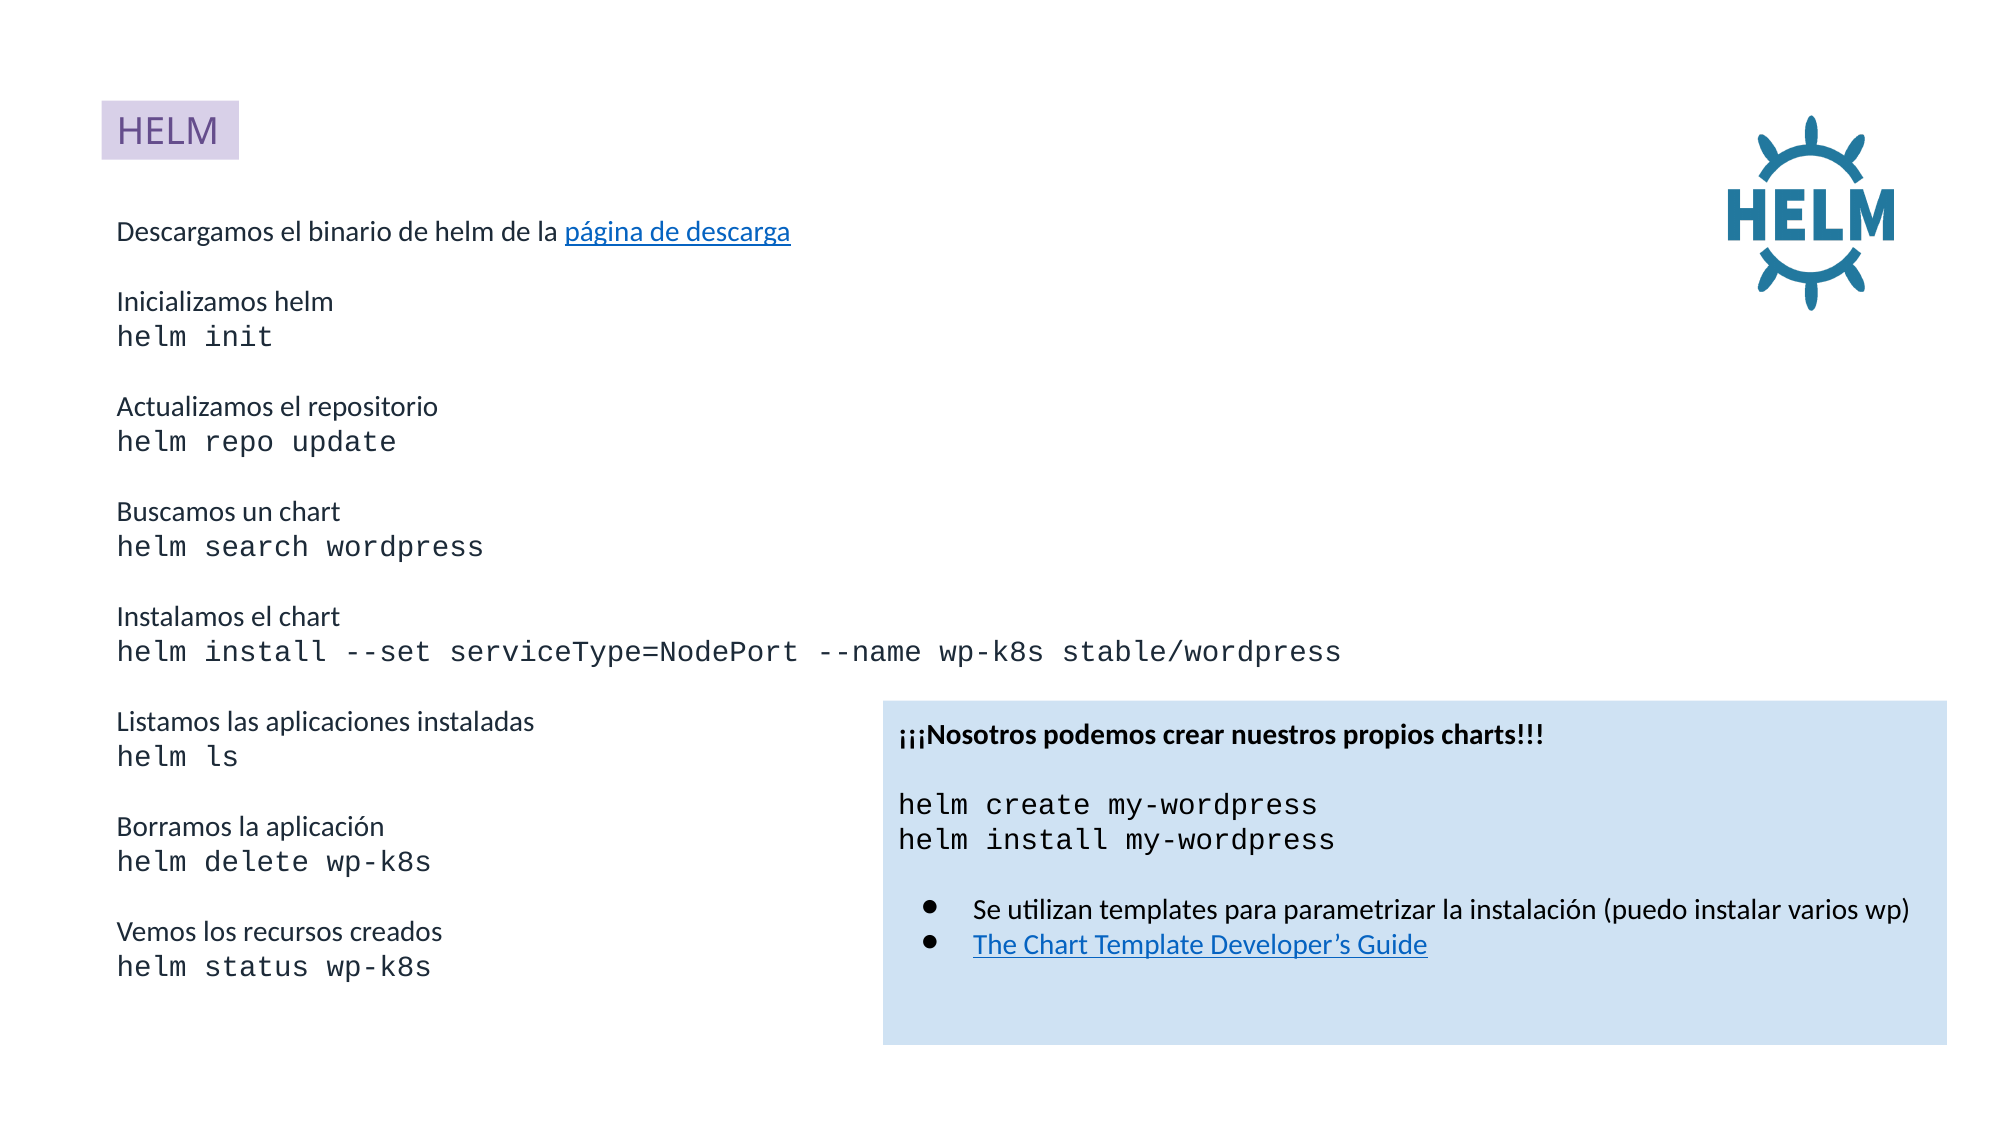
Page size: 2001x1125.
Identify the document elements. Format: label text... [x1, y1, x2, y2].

text_box HELM [101, 100, 239, 160]
text_box Descargamos el binario de helm de la página de descarga Inicializamos helm helm init Actualizamos el repositorio helm repo update Buscamos un chart helm search wordpress Instalamos el chart helm install --set serviceType=NodePort --name wp-k8s stable/wordpress Listamos las aplicaciones instaladas helm ls Borramos la aplicación helm delete wp-k8s Vemos los recursos creados helm status wp-k8s [101, 205, 1977, 418]
text_box ¡¡¡Nosotros podemos crear nuestros propios charts!!! helm create my-wordpress helm install my-wordpress Se utilizan templates para parametrizar la instalación (puedo instalar varios wp) The Chart Template Developer’s Guide [883, 700, 1947, 1045]
picture [1727, 115, 1894, 311]
